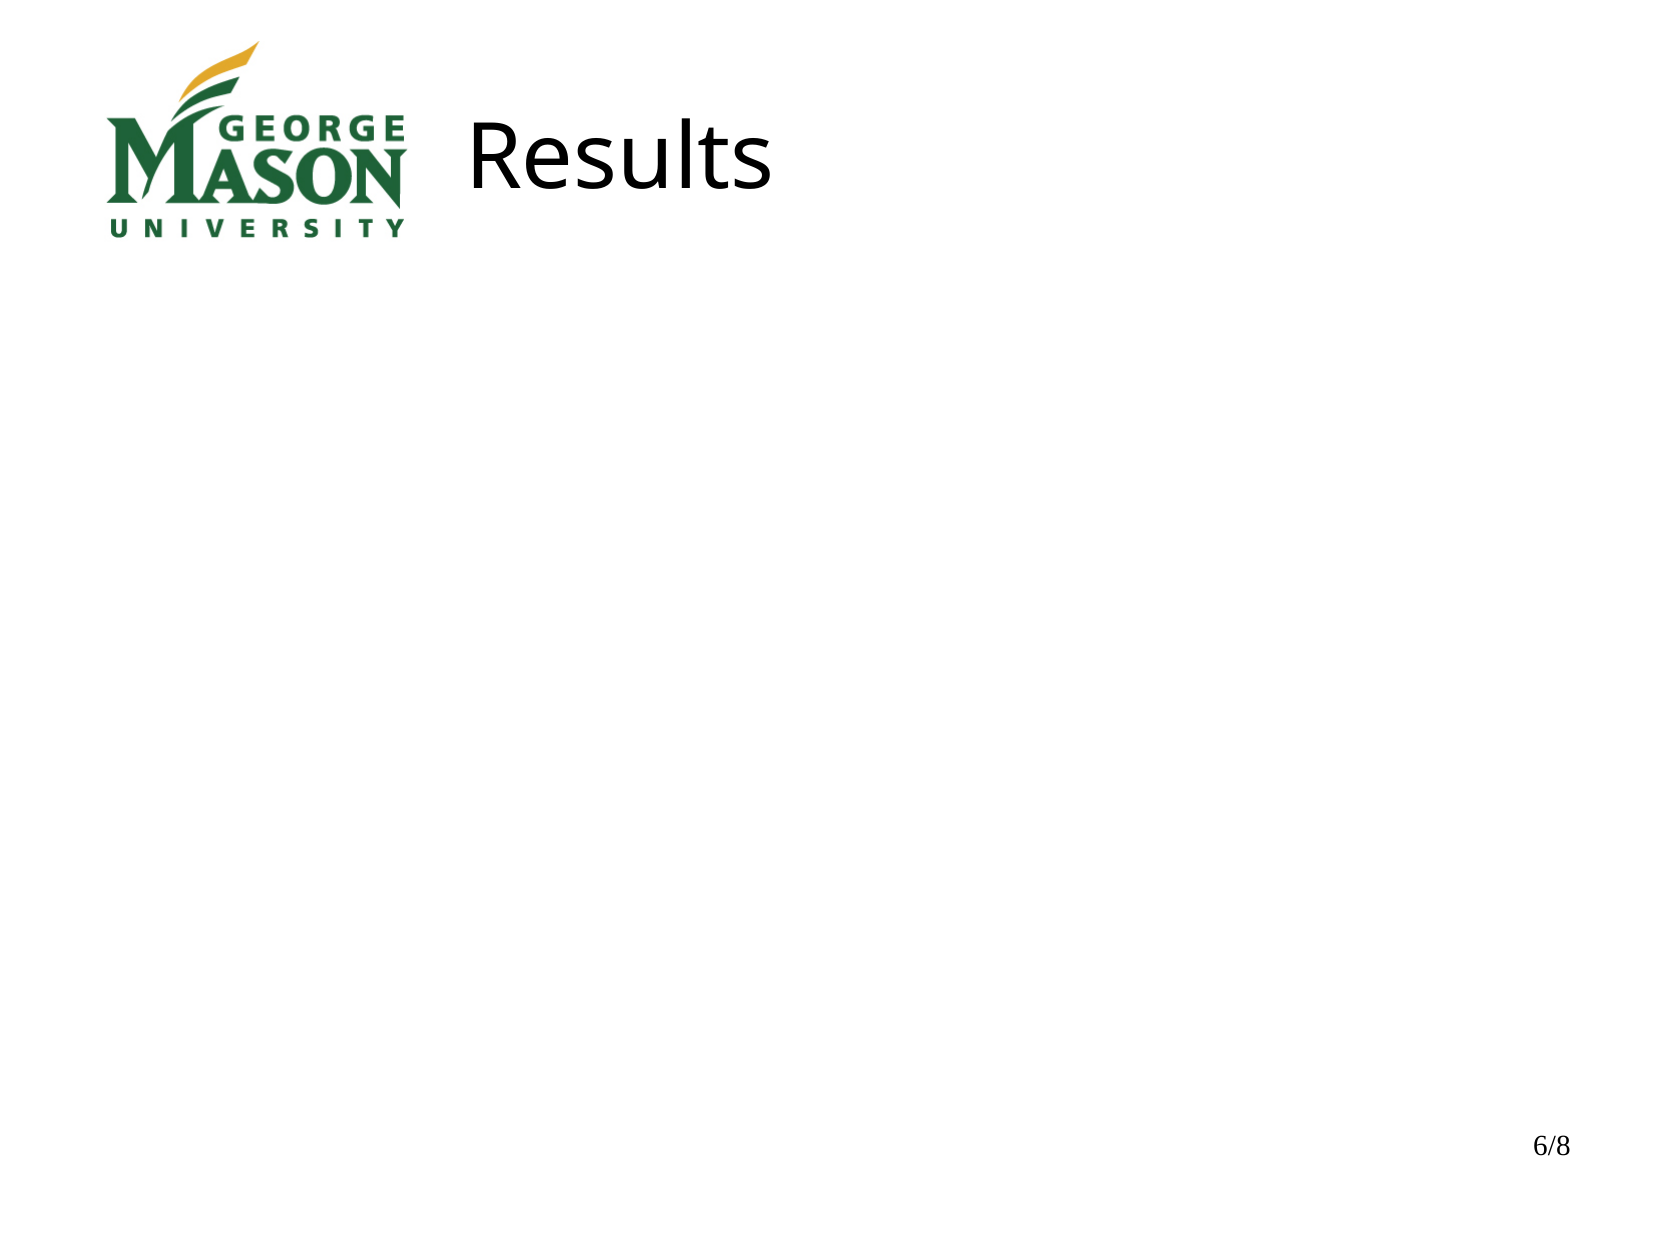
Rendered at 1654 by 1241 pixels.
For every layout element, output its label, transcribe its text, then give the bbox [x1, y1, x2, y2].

title Results [465, 49, 1571, 257]
picture [88, 33, 424, 249]
